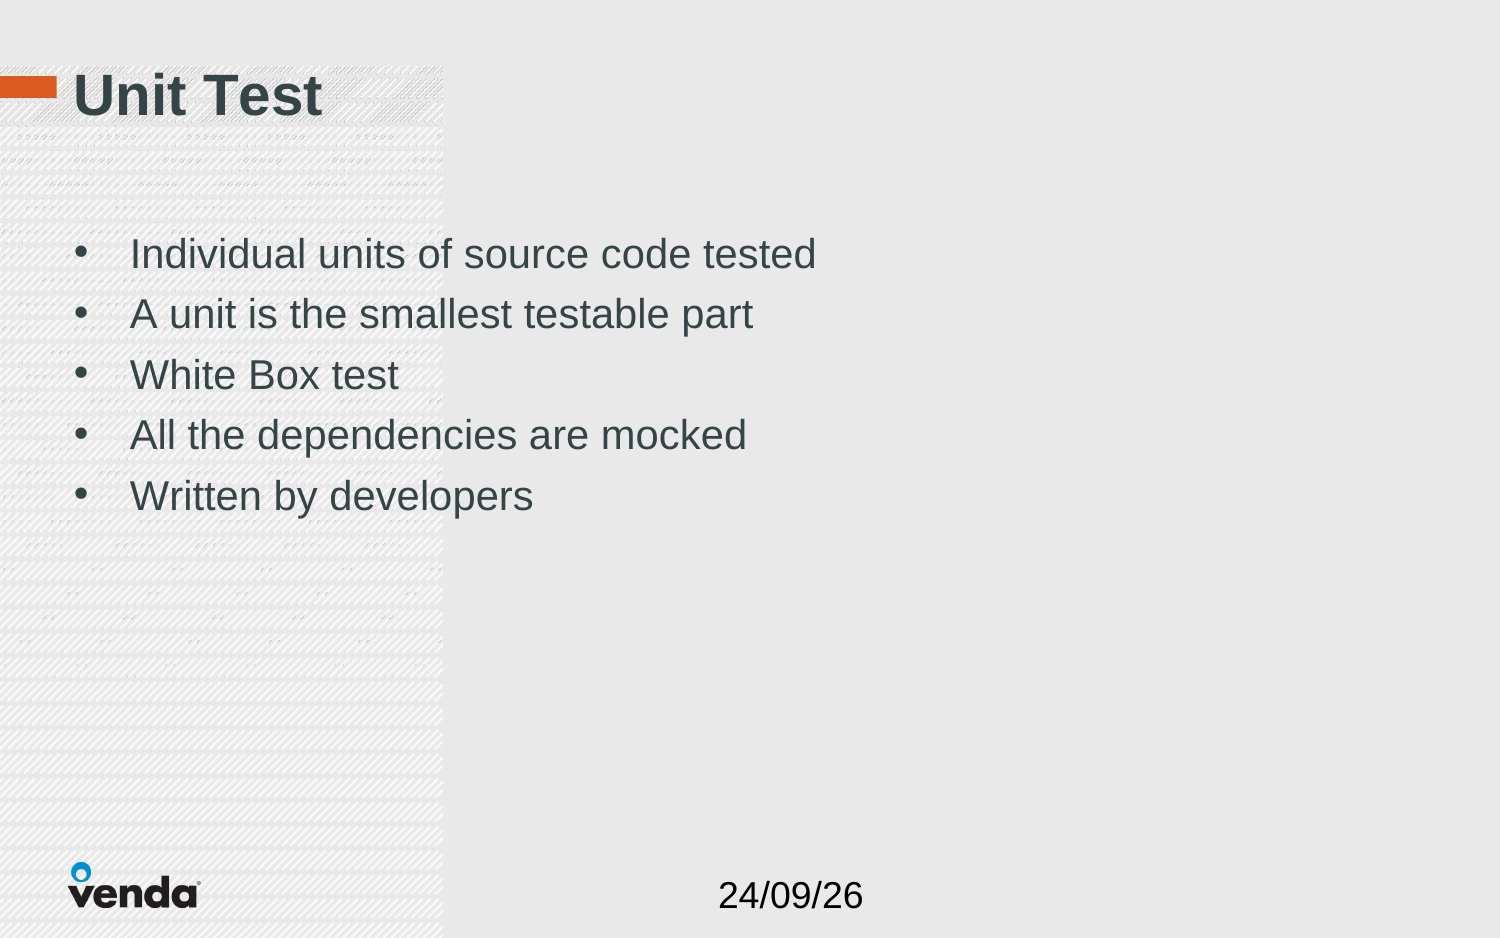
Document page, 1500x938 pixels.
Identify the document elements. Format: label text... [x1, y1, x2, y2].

picture [0, 66, 443, 938]
list Individual units of source code tested A unit is the smallest testable part White Box test All the dependencies are mocked Written by developers [59, 218, 1410, 838]
title Unit Test [59, 65, 1410, 218]
